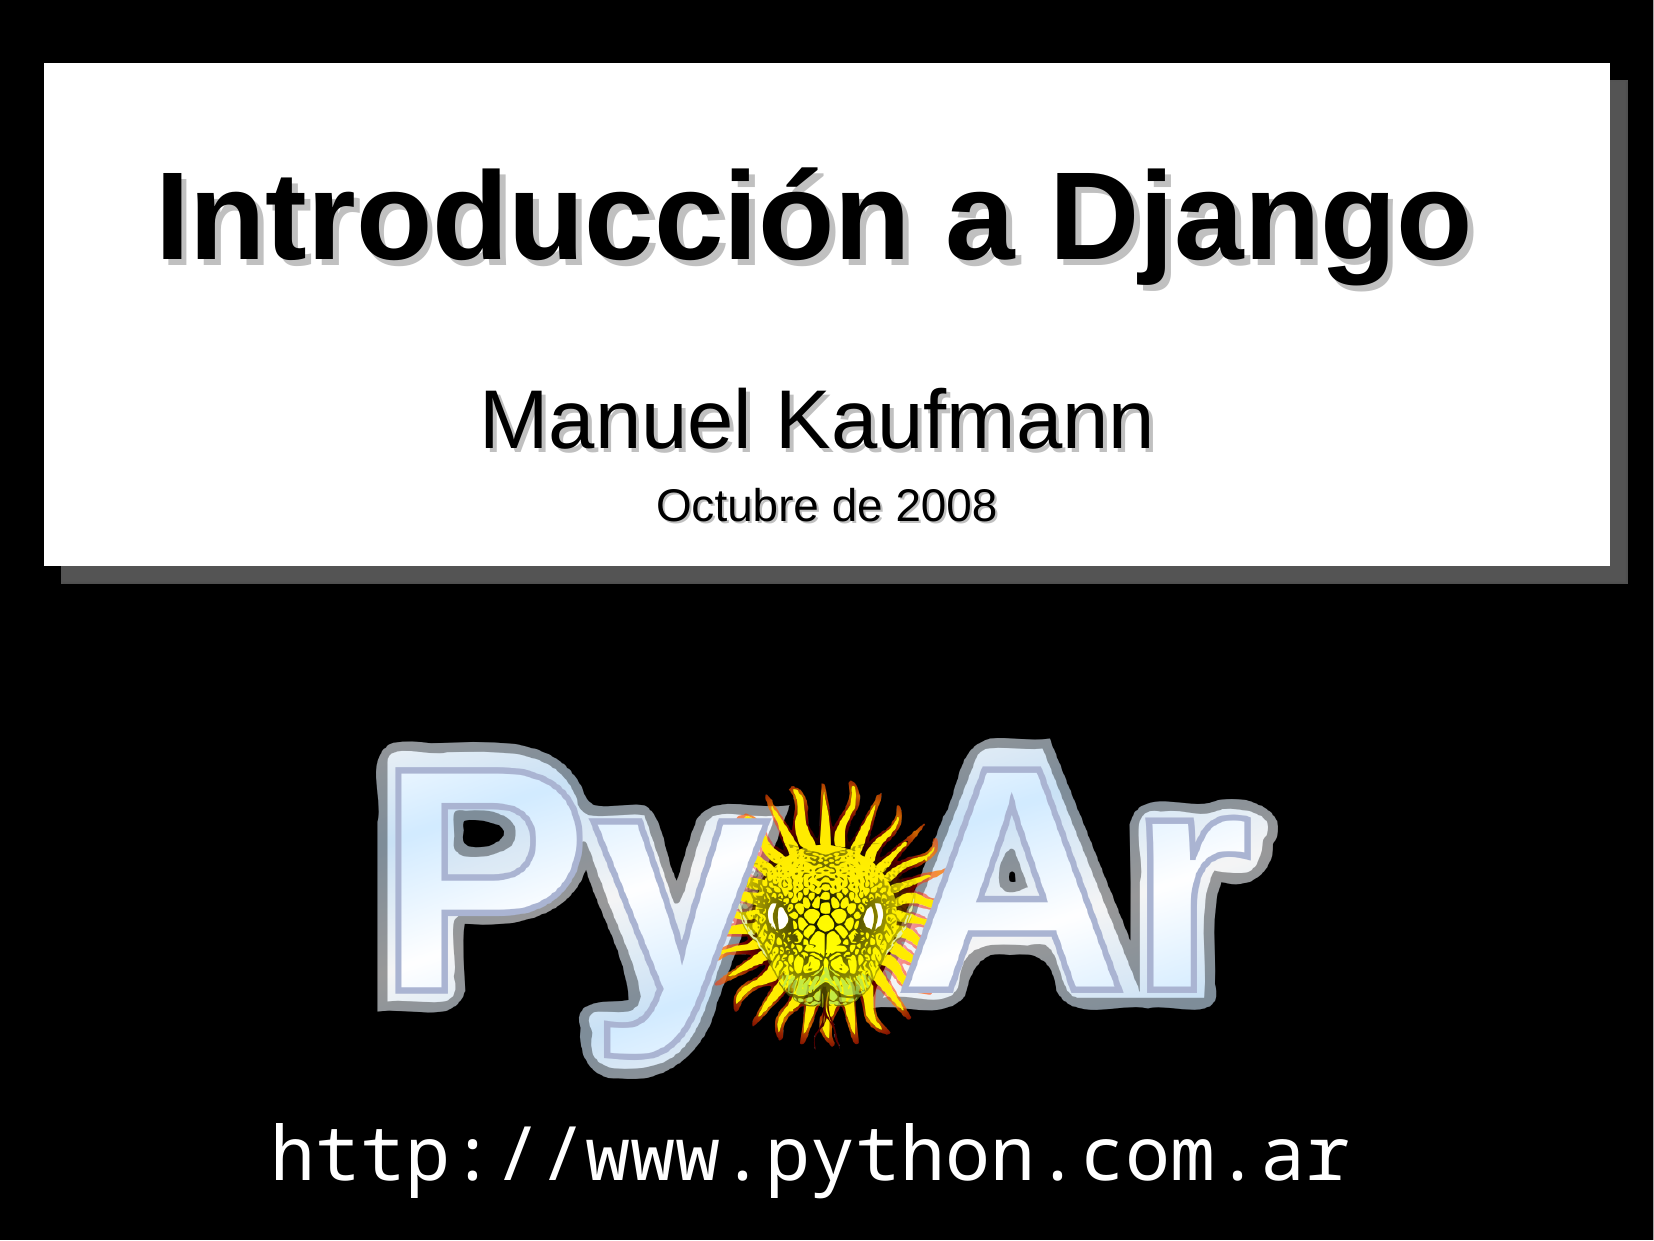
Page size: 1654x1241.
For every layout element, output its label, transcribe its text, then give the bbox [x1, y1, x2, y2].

text_box Introducción a Django [140, 139, 1514, 294]
picture [376, 738, 1278, 1079]
text_box http://www.python.com.ar [255, 1092, 1398, 1195]
text_box Octubre de 2008 [641, 472, 1013, 539]
text_box [44, 63, 1610, 566]
text_box Manuel Kaufmann [465, 366, 1189, 474]
